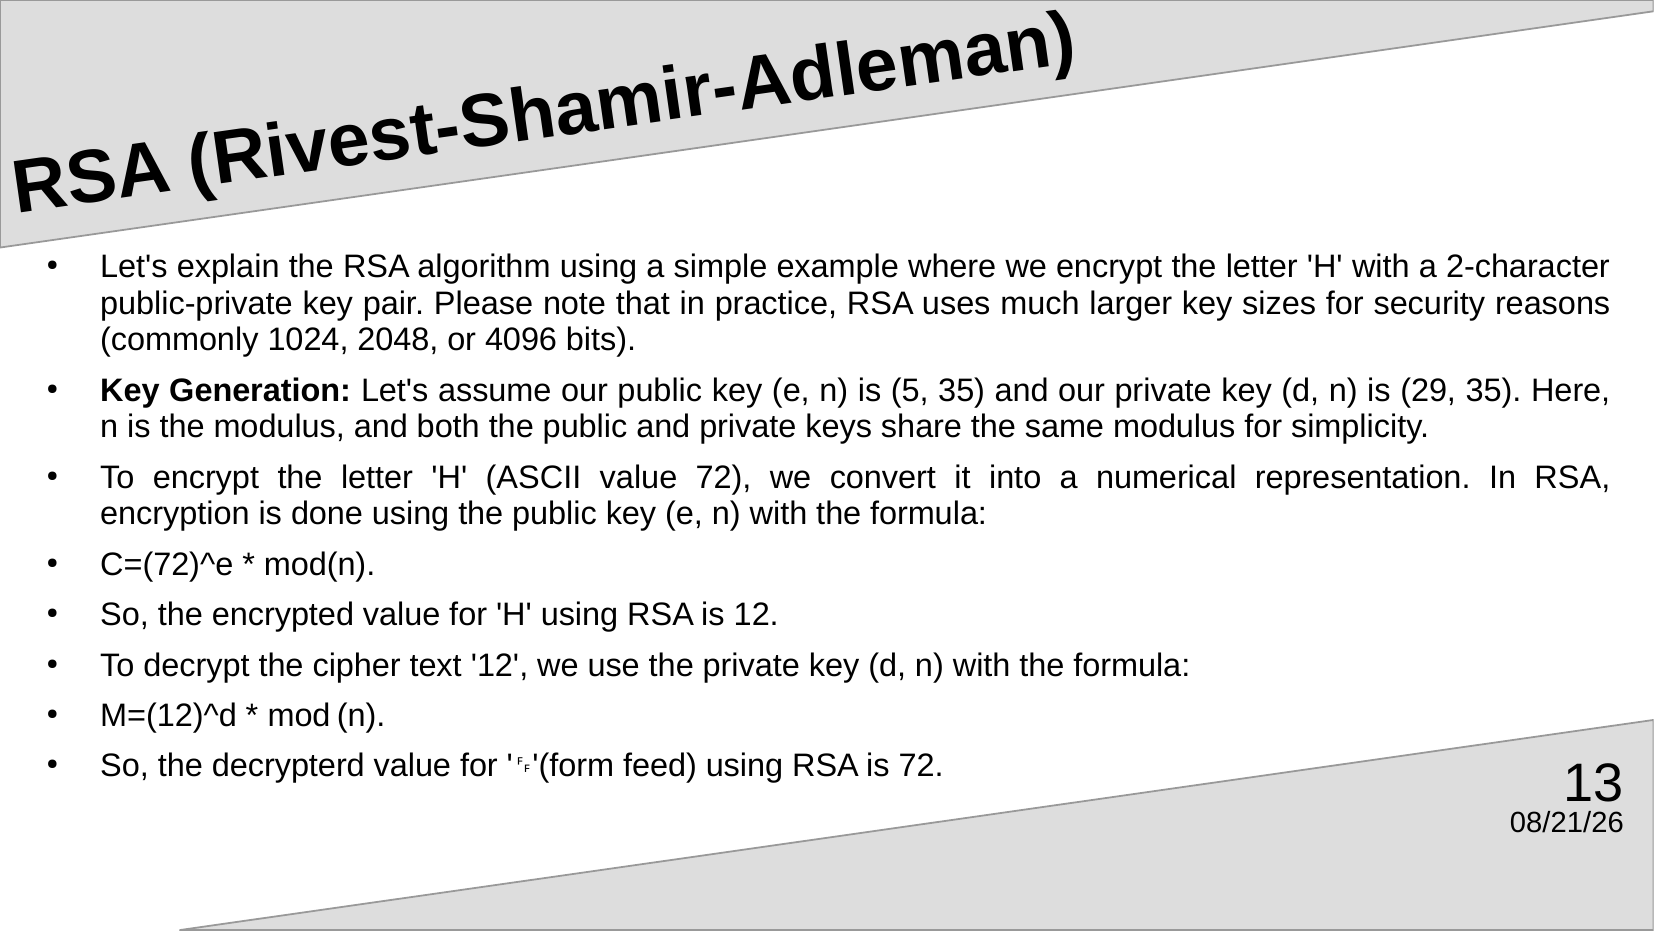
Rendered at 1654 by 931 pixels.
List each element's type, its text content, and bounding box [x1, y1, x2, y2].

list Let's explain the RSA algorithm using a simple example where we encrypt the letter 'H' with a 2-character public-private key pair. Please note that in practice, RSA uses much larger key sizes for security reasons (commonly 1024, 2048, or 4096 bits). Key Generation: Let's assume our public key (e, n) is (5, 35) and our private key (d, n) is (29, 35). Here, n is the modulus, and both the public and private keys share the same modulus for simplicity. To encrypt the letter 'H' (ASCII value 72), we convert it into a numerical representation. In RSA, encryption is done using the public key (e, n) with the formula: C=(72)^e * mod(n). So, the encrypted value for 'H' using RSA is 12. To decrypt the cipher text '12', we use the private key (d, n) with the formula: M=(12)^d * mod (n). So, the decrypterd value for '␌'(form feed) using RSA is 72. [44, 248, 1613, 788]
title RSA (Rivest-Shamir-Adleman) [3, 0, 1406, 252]
